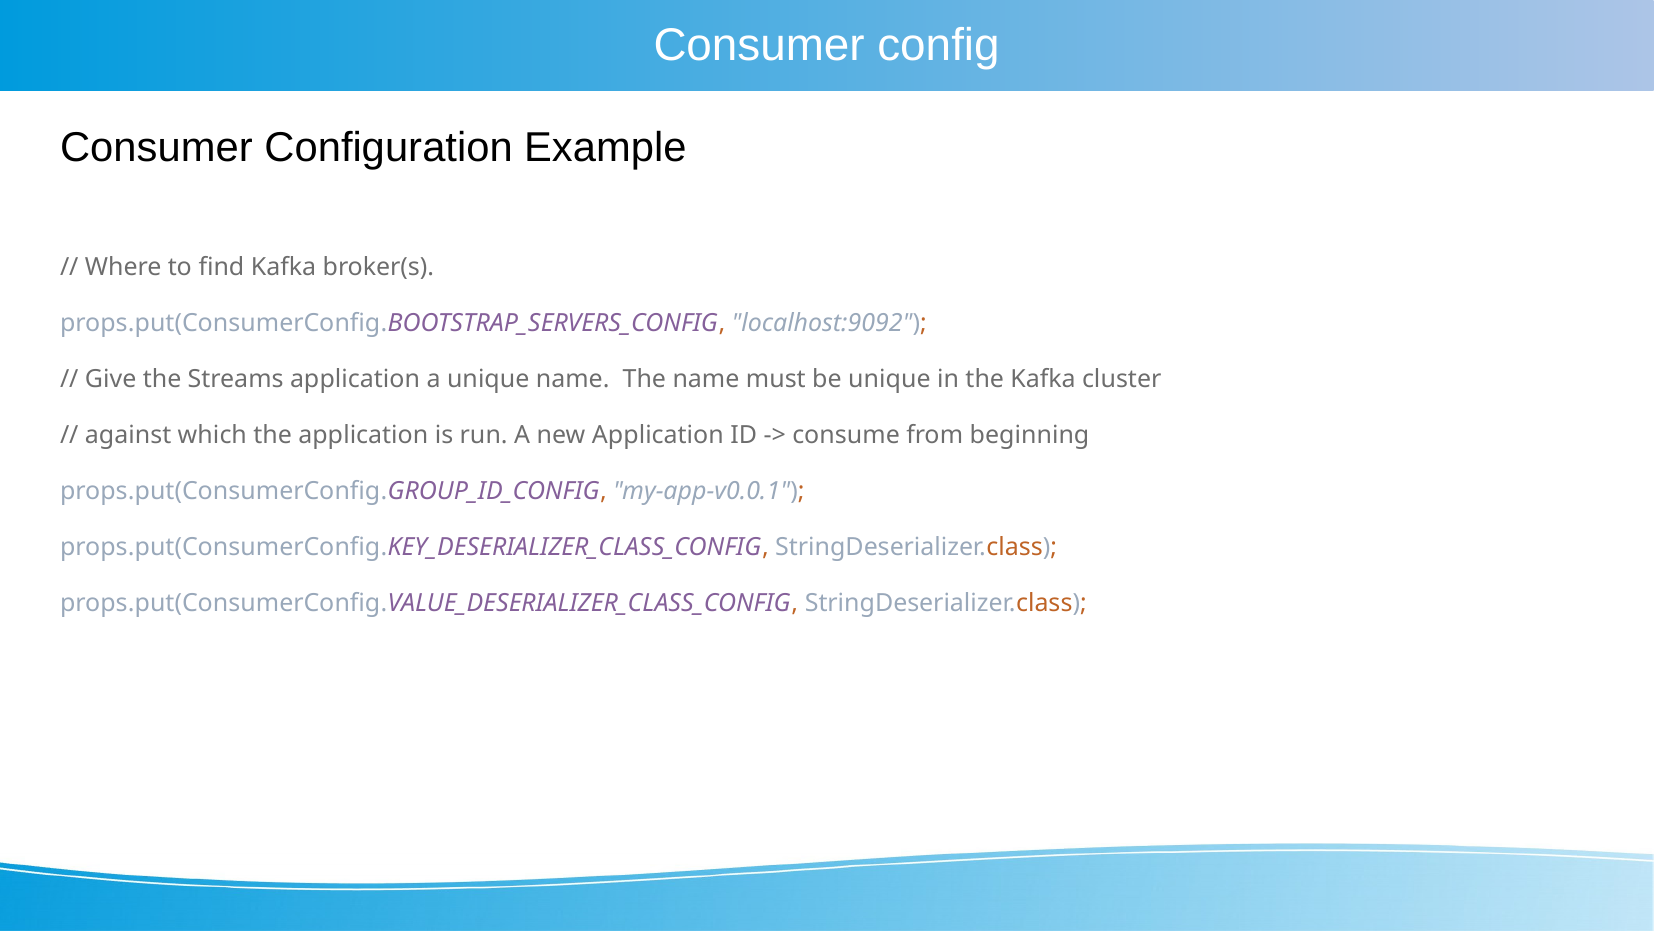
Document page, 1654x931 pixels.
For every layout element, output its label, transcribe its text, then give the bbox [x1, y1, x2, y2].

list Consumer Configuration Example // Where to find Kafka broker(s). props.put(ConsumerConfig.BOOTSTRAP_SERVERS_CONFIG, "localhost:9092"); // Give the Streams application a unique name. The name must be unique in the Kafka cluster // against which the application is run. A new Application ID -> consume from beginning props.put(ConsumerConfig.GROUP_ID_CONFIG, "my-app-v0.0.1"); props.put(ConsumerConfig.KEY_DESERIALIZER_CLASS_CONFIG, StringDeserializer.class); props.put(ConsumerConfig.VALUE_DESERIALIZER_CLASS_CONFIG, StringDeserializer.class); [60, 123, 1591, 833]
picture [0, 843, 1654, 931]
title Consumer config [82, 5, 1571, 85]
